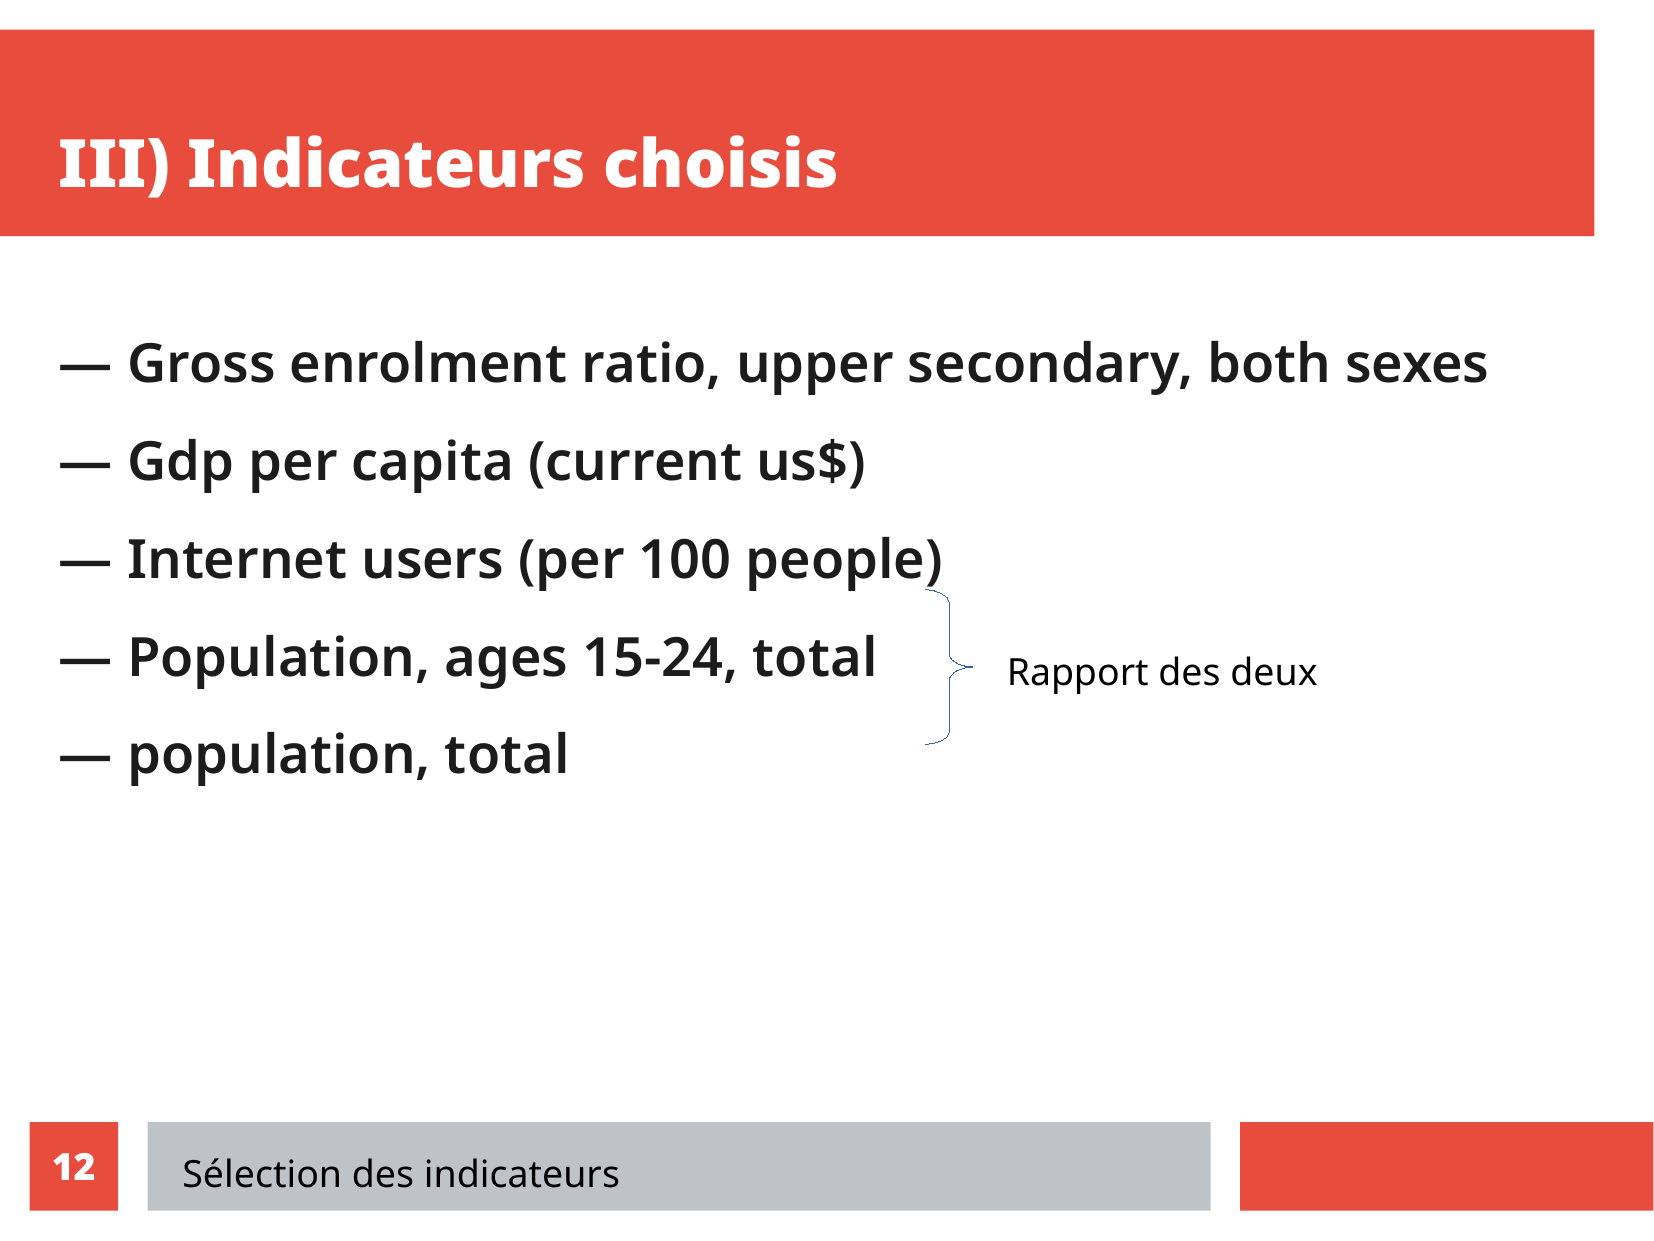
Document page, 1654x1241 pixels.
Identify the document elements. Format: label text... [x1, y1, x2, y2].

text_box Sélection des indicateurs [167, 1140, 669, 1199]
text_box Rapport des deux [992, 638, 1354, 697]
list — Gross enrolment ratio, upper secondary, both sexes — Gdp per capita (current us$) — Internet users (per 100 people) — Population, ages 15-24, total — population, total [59, 324, 1565, 1093]
title III) Indicateurs choisis [59, 59, 1595, 207]
